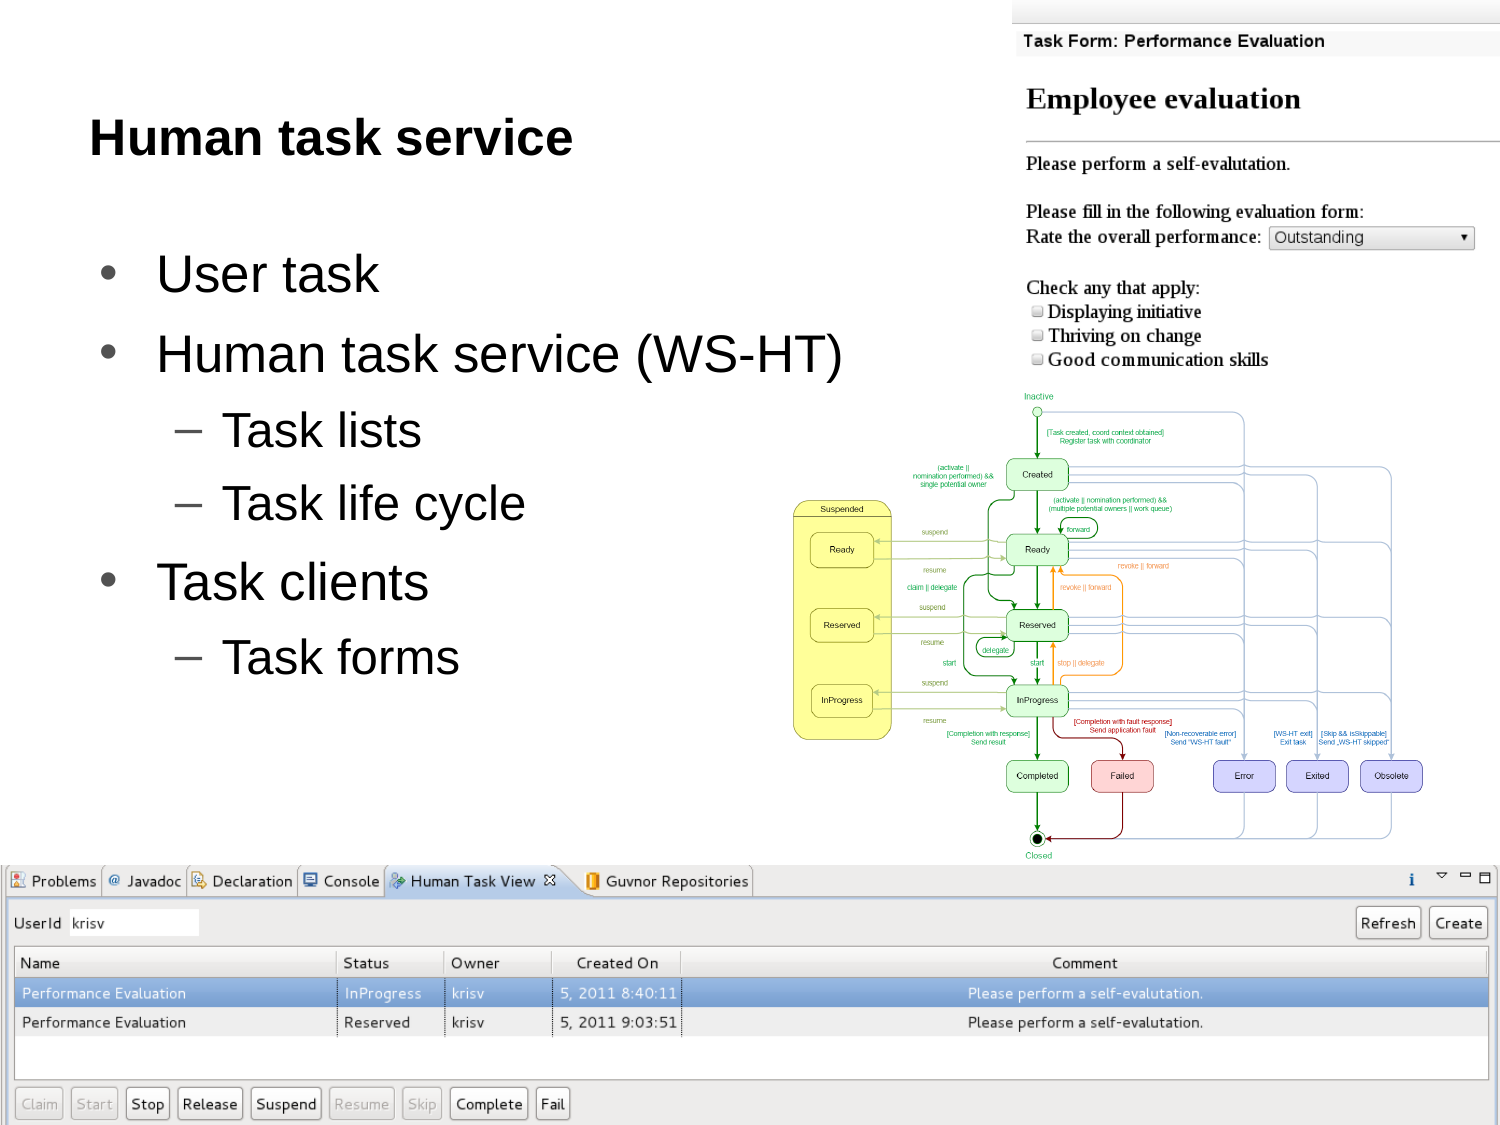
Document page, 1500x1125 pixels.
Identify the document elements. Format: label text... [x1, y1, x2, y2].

title Human task service [74, 50, 1012, 221]
list User task Human task service (WS-HT) Task lists Task life cycle Task clients Task forms [85, 232, 1436, 865]
picture [0, 865, 1500, 1125]
picture [787, 0, 1500, 863]
